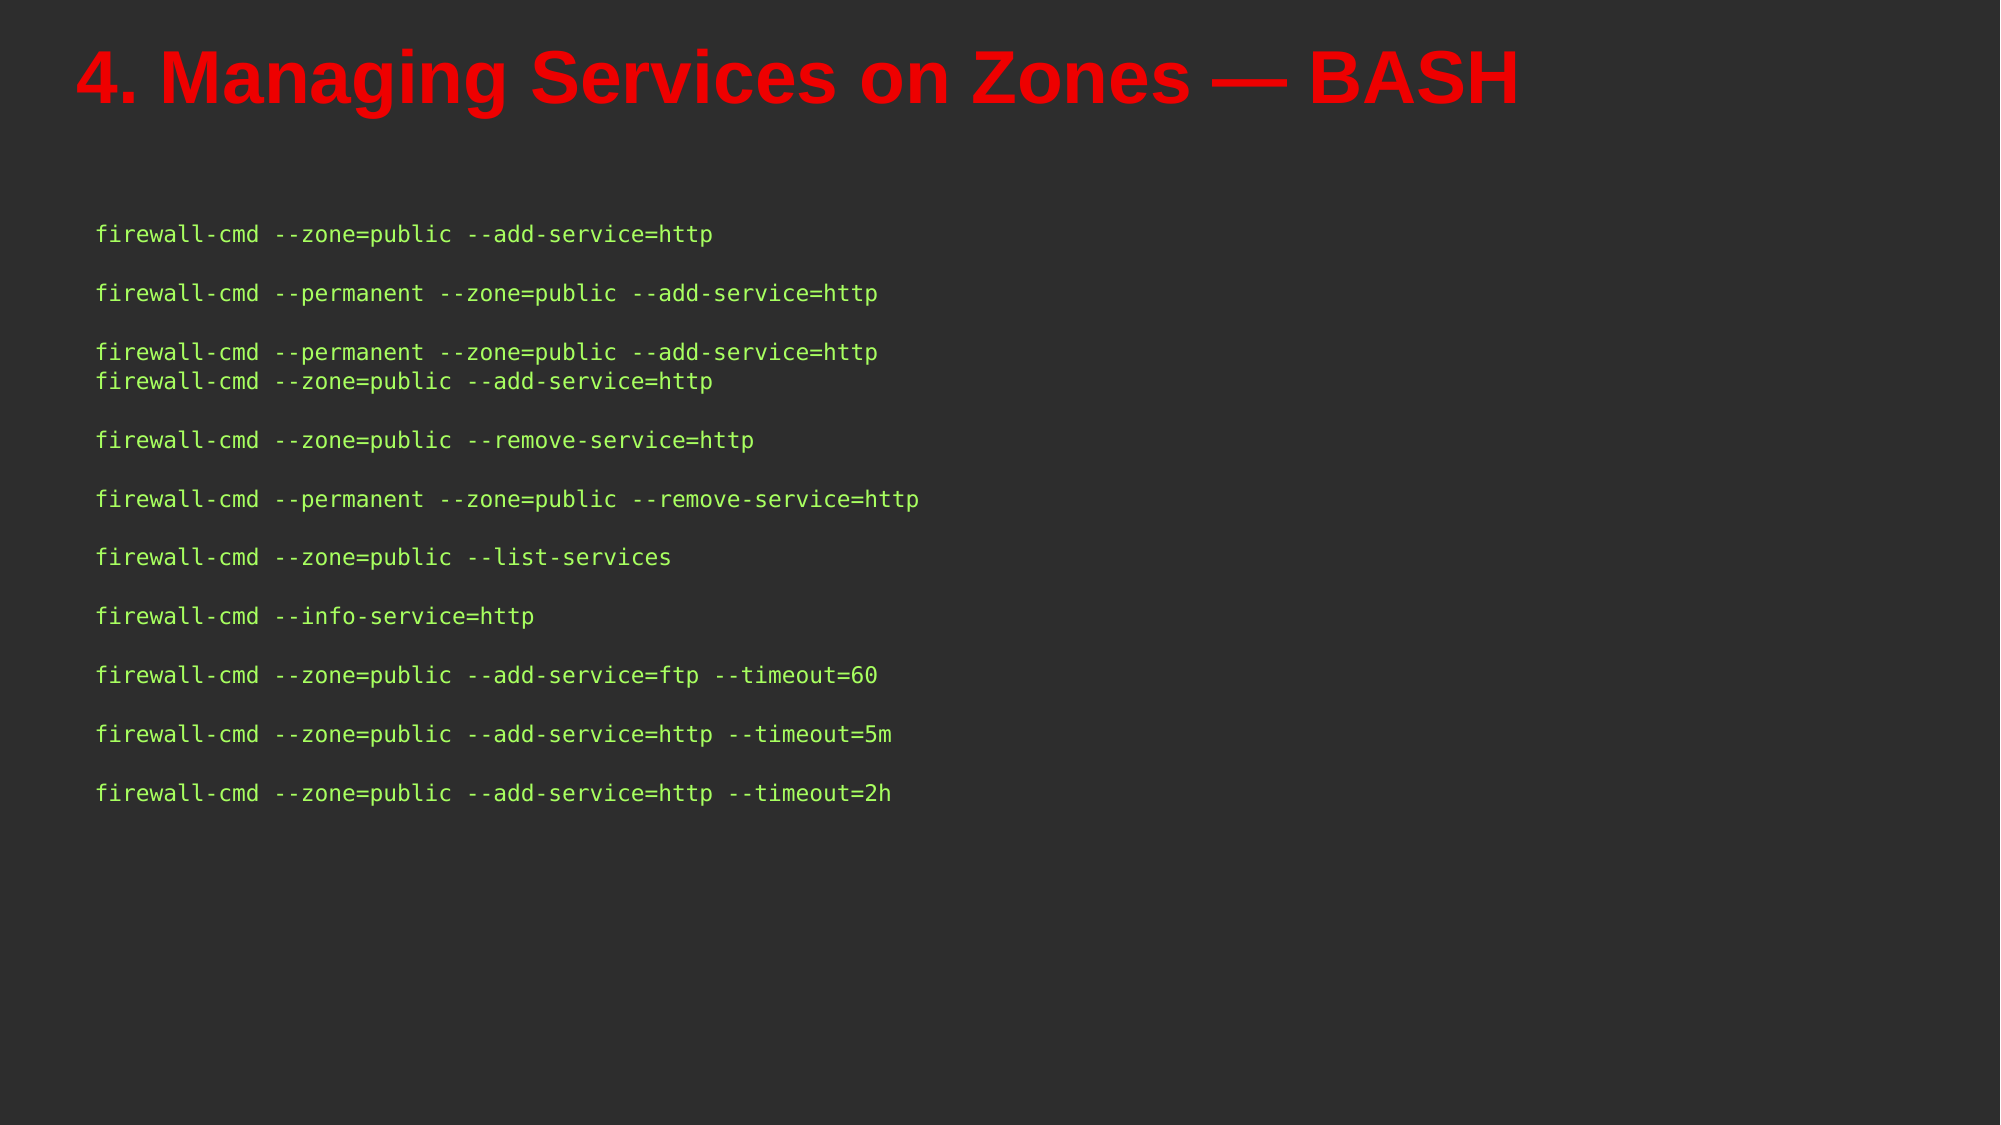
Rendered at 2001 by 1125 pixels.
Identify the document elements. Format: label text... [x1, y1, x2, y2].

text_box firewall-cmd --zone=public --add-service=http firewall-cmd --permanent --zone=public --add-service=http firewall-cmd --permanent --zone=public --add-service=http firewall-cmd --zone=public --add-service=http firewall-cmd --zone=public --remove-service=http firewall-cmd --permanent --zone=public --remove-service=http firewall-cmd --zone=public --list-services firewall-cmd --info-service=http firewall-cmd --zone=public --add-service=ftp --timeout=60 firewall-cmd --zone=public --add-service=http --timeout=5m firewall-cmd --zone=public --add-service=http --timeout=2h [59, 194, 1942, 1093]
text_box 4. Managing Services on Zones — BASH [59, 23, 1942, 178]
